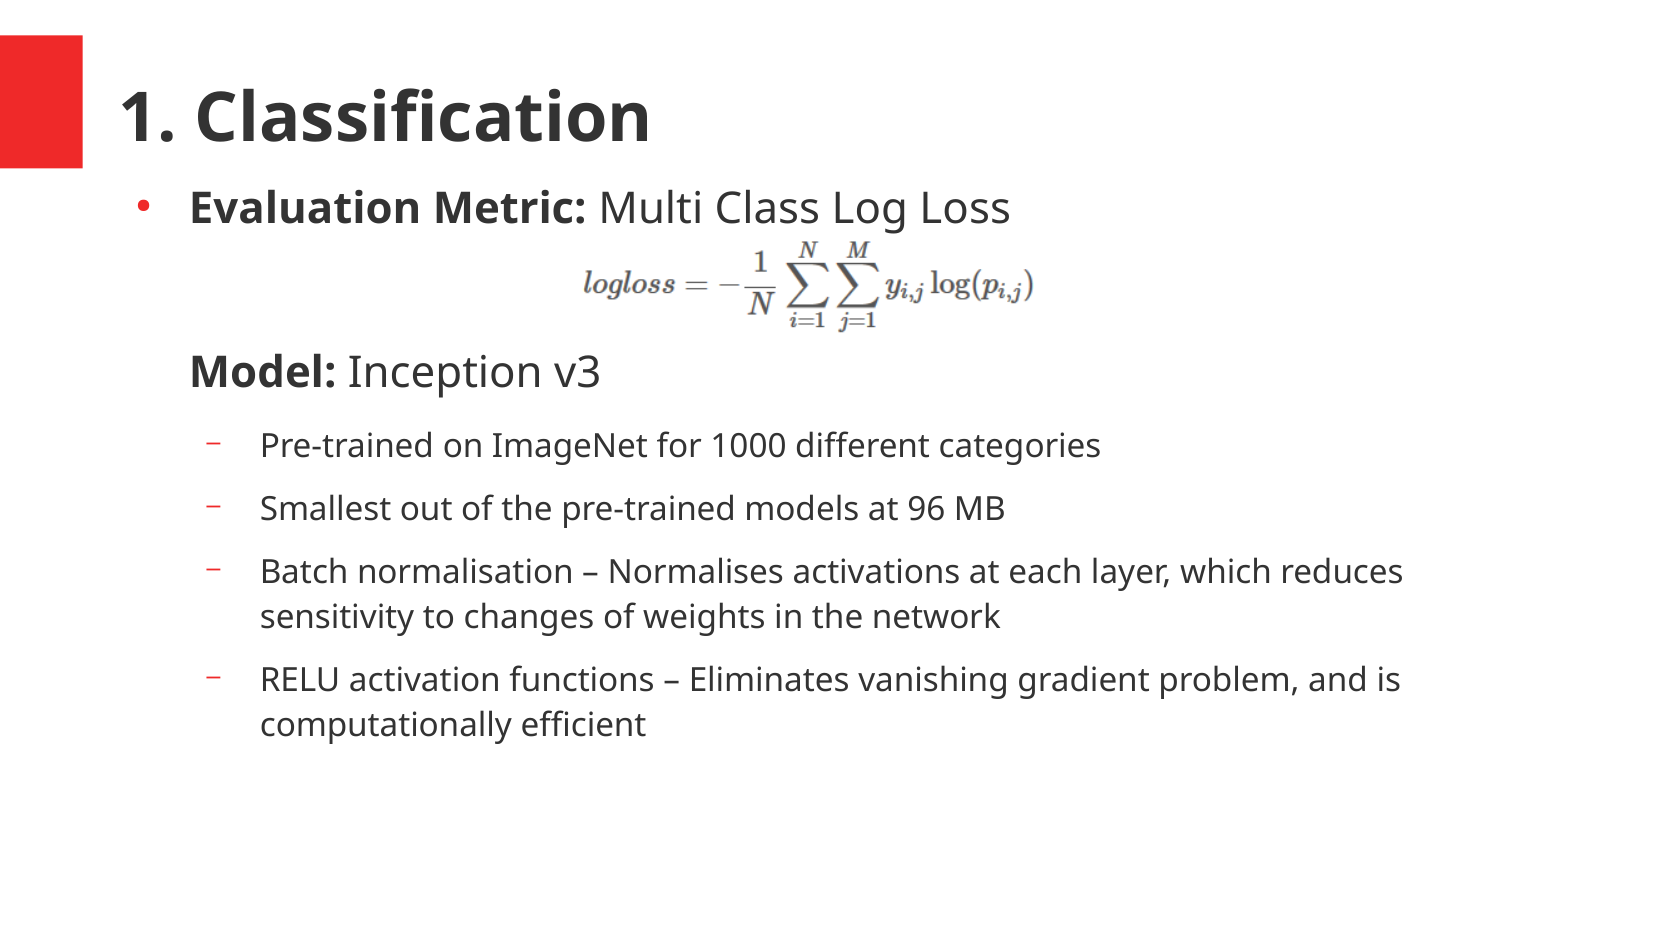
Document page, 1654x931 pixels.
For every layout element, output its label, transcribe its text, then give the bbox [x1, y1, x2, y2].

title 1. Classification [118, 37, 1571, 193]
picture [538, 234, 1075, 355]
list Evaluation Metric: Multi Class Log Loss Model: Inception v3 Pre-trained on ImageNet for 1000 different categories Smallest out of the pre-trained models at 96 MB Batch normalisation – Normalises activations at each layer, which reduces sensitivity to changes of weights in the network RELU activation functions – Eliminates vanishing gradient problem, and is computationally efficient [118, 177, 1536, 806]
